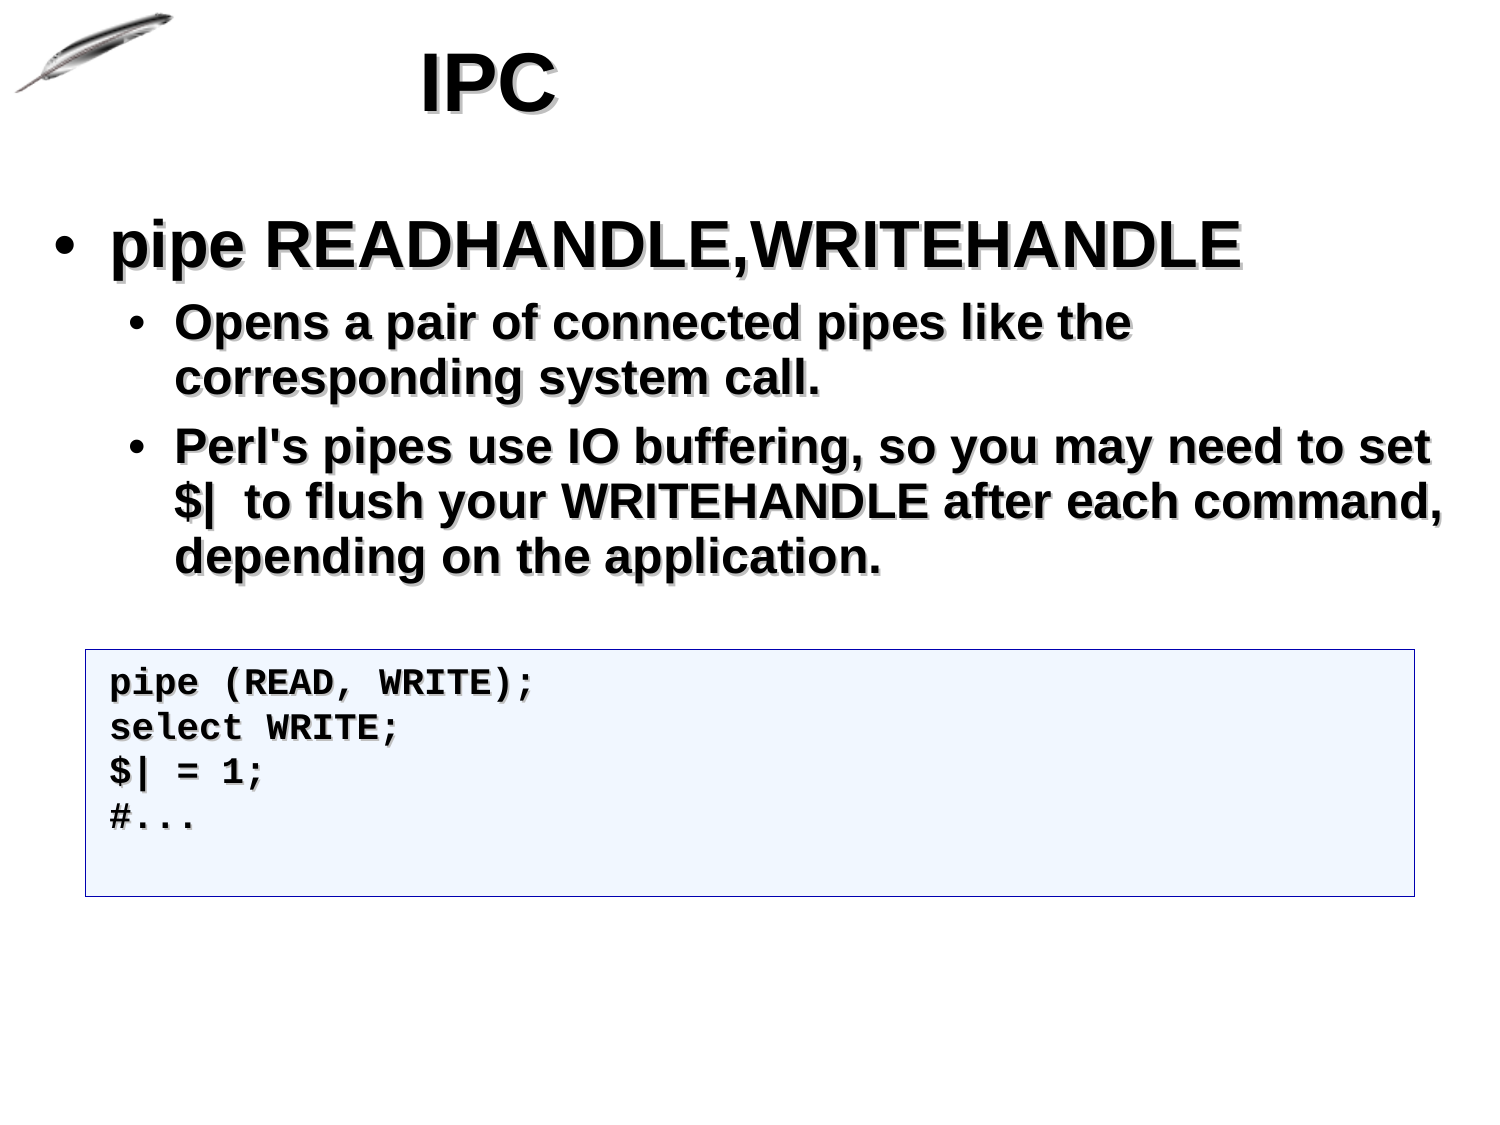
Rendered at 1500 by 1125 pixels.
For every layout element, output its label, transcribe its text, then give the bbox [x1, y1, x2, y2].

picture [11, 11, 179, 95]
list pipe READHANDLE,WRITEHANDLE Opens a pair of connected pipes like the corresponding system call. Perl's pipes use IO buffering, so you may need to set $| to flush your WRITEHANDLE after each command, depending on the application. [53, 207, 1447, 1084]
title IPC [419, 0, 1459, 176]
text_box pipe (READ, WRITE); select WRITE; $| = 1; #... [85, 649, 1415, 897]
